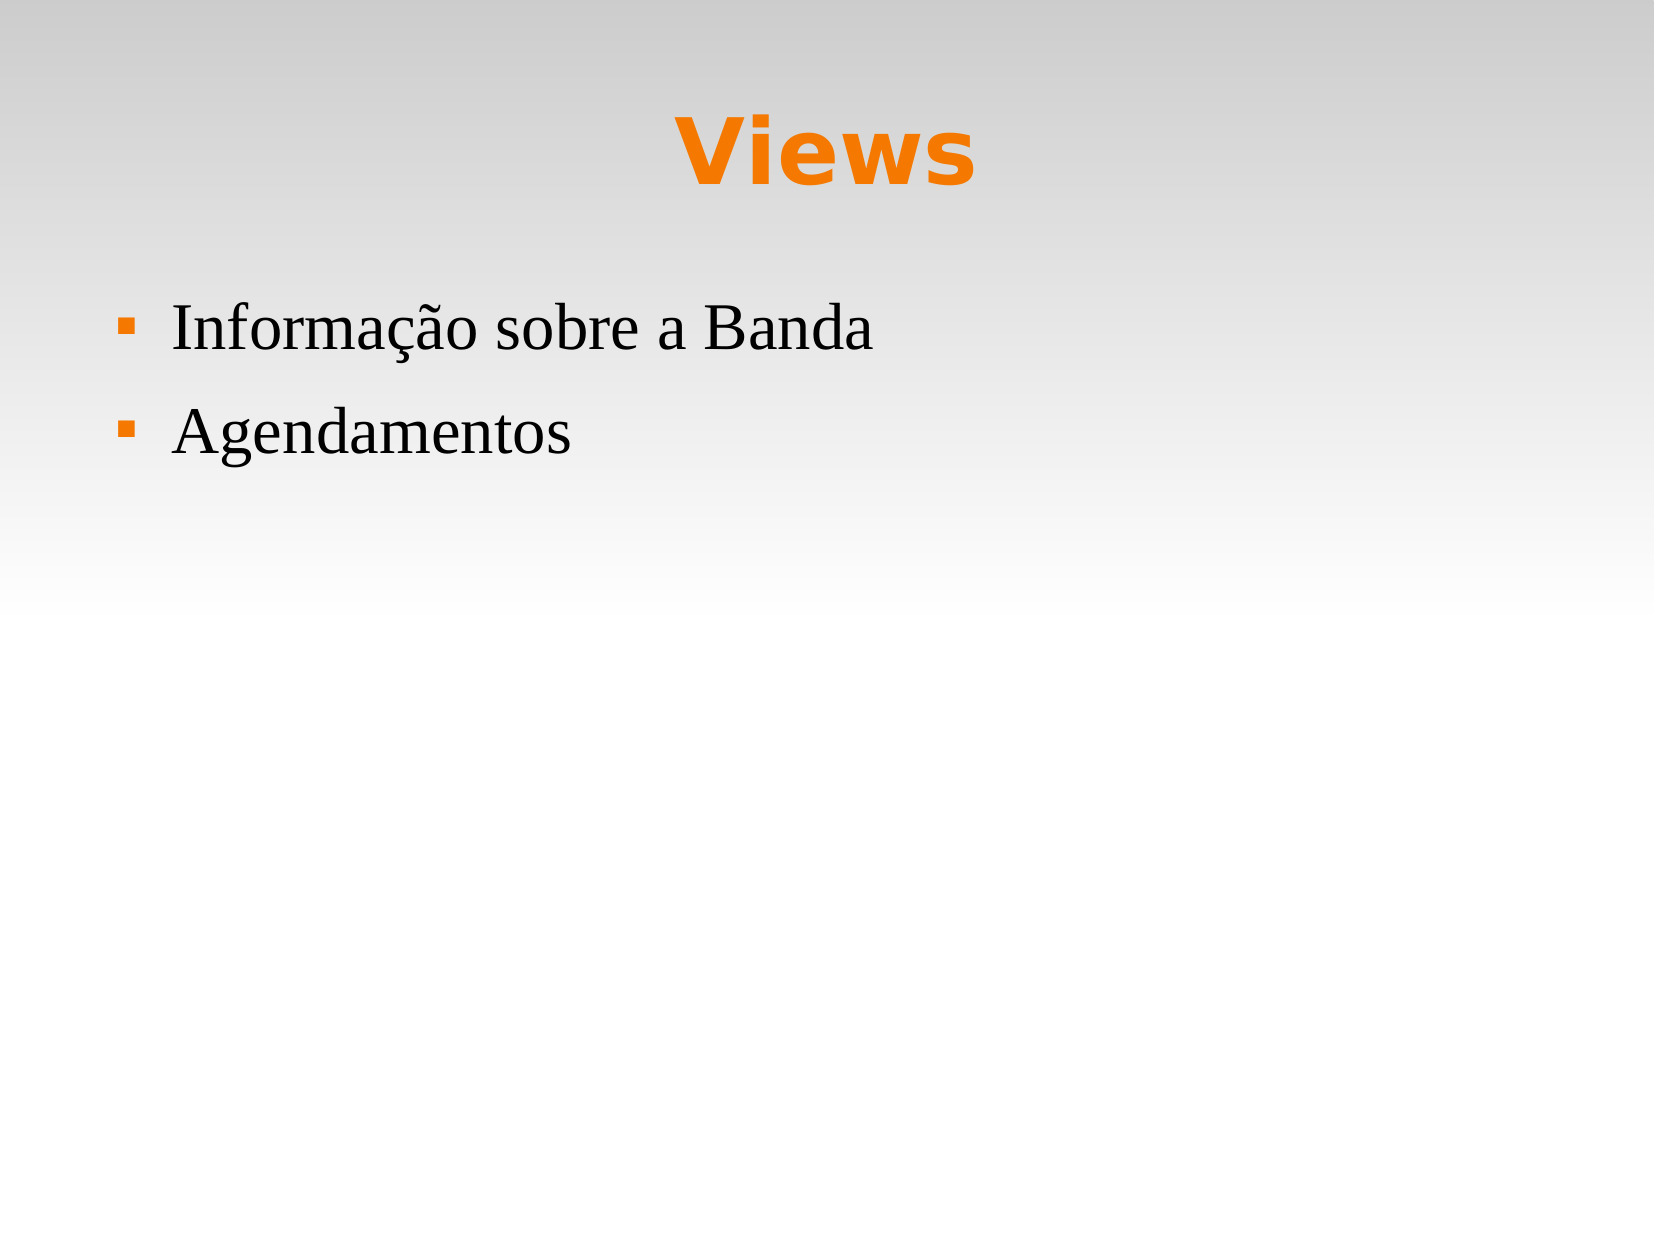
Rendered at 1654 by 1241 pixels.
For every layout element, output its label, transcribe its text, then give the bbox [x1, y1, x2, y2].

list Informação sobre a Banda Agendamentos [82, 290, 1571, 1094]
title Views [82, 56, 1571, 250]
